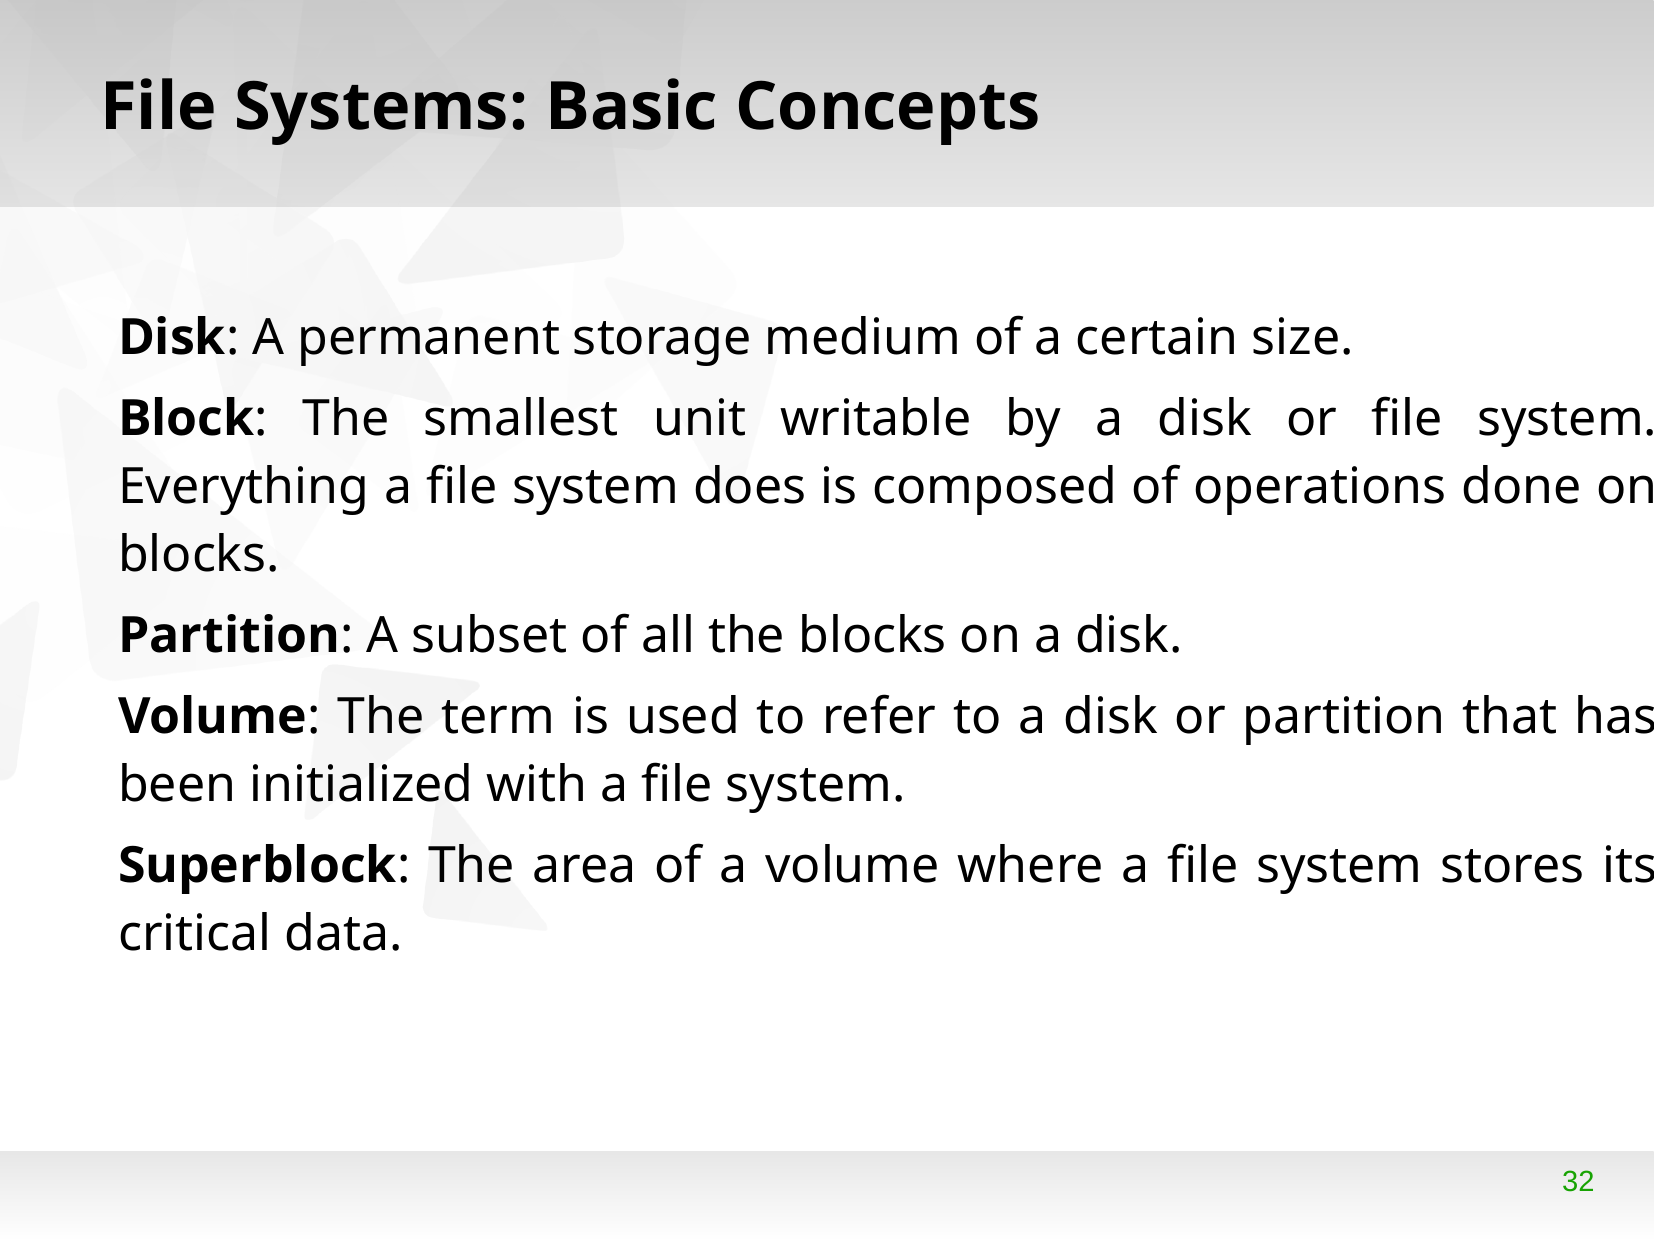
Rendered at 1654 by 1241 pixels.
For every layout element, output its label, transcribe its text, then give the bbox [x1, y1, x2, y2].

picture [0, 0, 783, 931]
list Disk: A permanent storage medium of a certain size. Block: The smallest unit writable by a disk or file system. Everything a file system does is composed of operations done on blocks. Partition: A subset of all the blocks on a disk. Volume: The term is used to refer to a disk or partition that has been initialized with a file system. Superblock: The area of a volume where a file system stores its critical data. [118, 301, 1654, 1113]
title File Systems: Basic Concepts [100, 29, 1636, 178]
